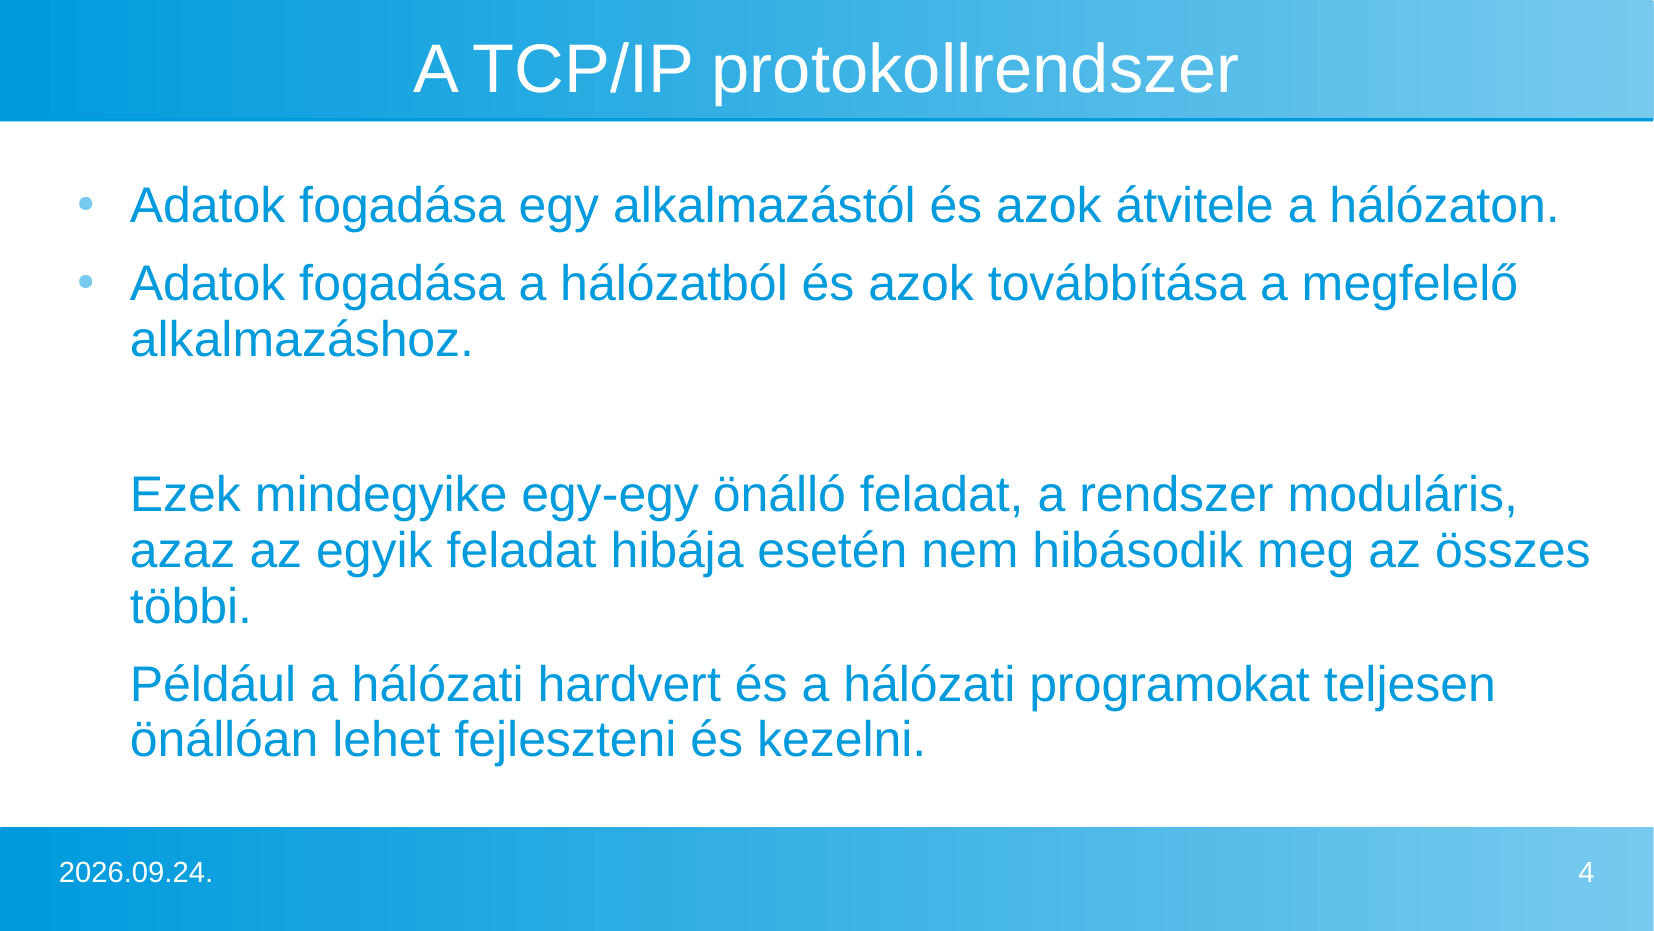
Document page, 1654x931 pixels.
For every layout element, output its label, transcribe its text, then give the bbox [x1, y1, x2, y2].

title A TCP/IP protokollrendszer [59, 29, 1595, 108]
list Adatok fogadása egy alkalmazástól és azok átvitele a hálózaton. Adatok fogadása a hálózatból és azok továbbítása a megfelelő alkalmazáshoz. Ezek mindegyike egy-egy önálló feladat, a rendszer moduláris, azaz az egyik feladat hibája esetén nem hibásodik meg az összes többi. Például a hálózati hardvert és a hálózati programokat teljesen önállóan lehet fejleszteni és kezelni. [59, 177, 1595, 768]
